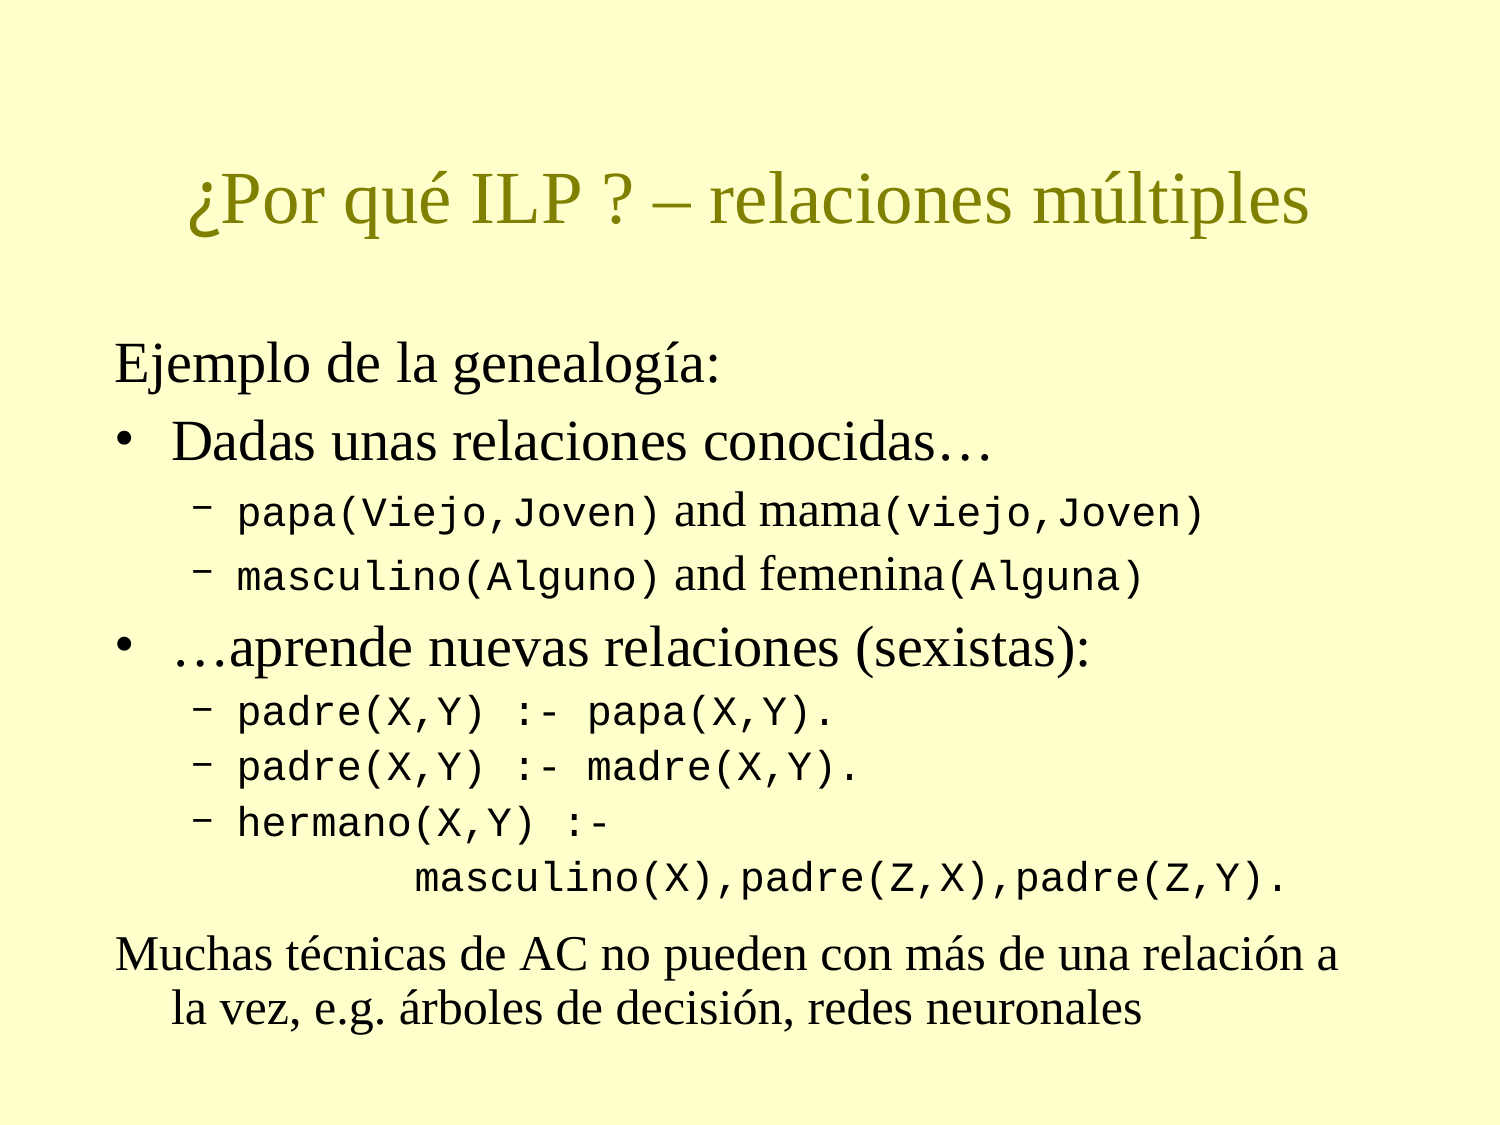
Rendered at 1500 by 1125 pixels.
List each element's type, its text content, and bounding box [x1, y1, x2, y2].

list Ejemplo de la genealogía: Dadas unas relaciones conocidas… papa(Viejo,Joven) and mama(viejo,Joven) masculino(Alguno) and femenina(Alguna) …aprende nuevas relaciones (sexistas): padre(X,Y) :- papa(X,Y). padre(X,Y) :- madre(X,Y). hermano(X,Y) :- masculino(X),padre(Z,X),padre(Z,Y). Muchas técnicas de AC no pueden con más de una relación a la vez, e.g. árboles de decisión, redes neuronales [99, 324, 1388, 1043]
title ¿Por qué ILP ? – relaciones múltiples [112, 99, 1388, 288]
